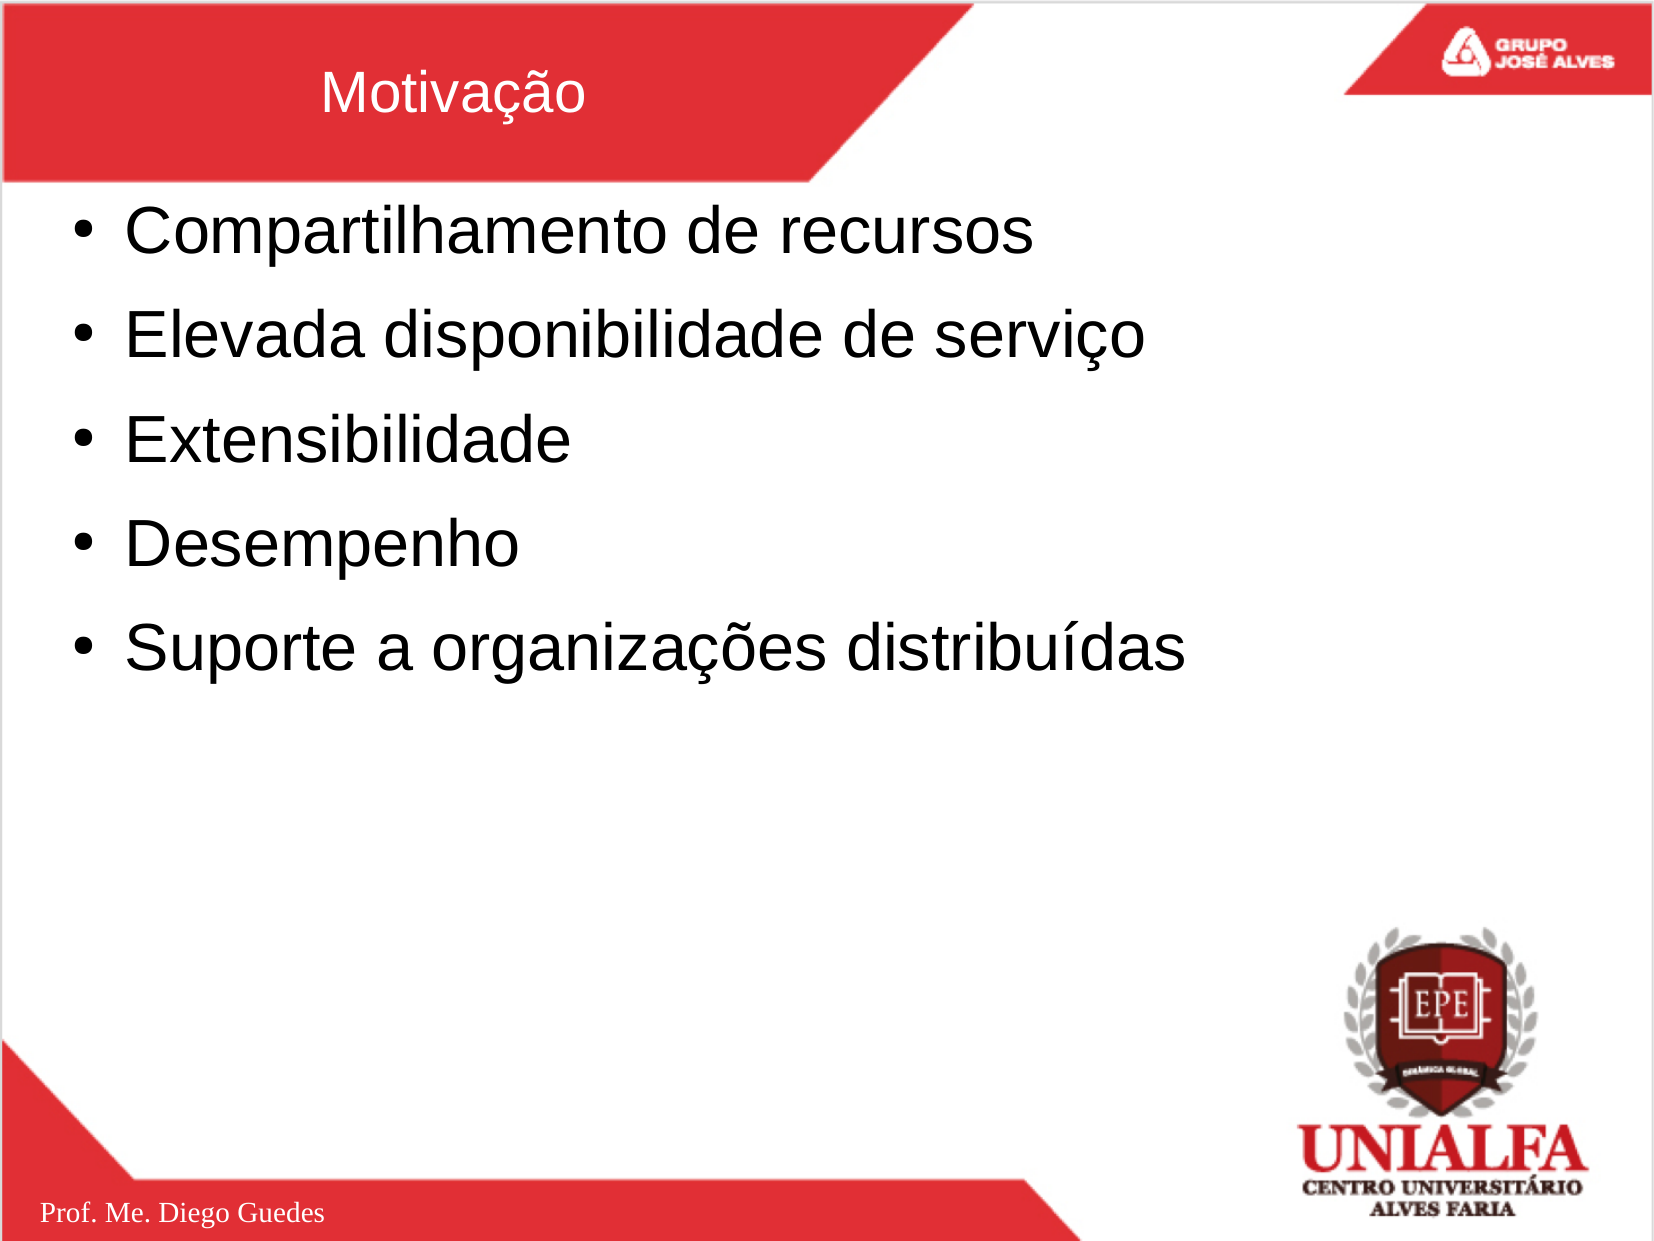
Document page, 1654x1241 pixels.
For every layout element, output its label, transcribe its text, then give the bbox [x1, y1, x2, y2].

title Motivação [6, 0, 901, 219]
list Compartilhamento de recursos Elevada disponibilidade de serviço Extensibilidade Desempenho Suporte a organizações distribuídas [53, 192, 1543, 685]
picture [0, 0, 1654, 1241]
